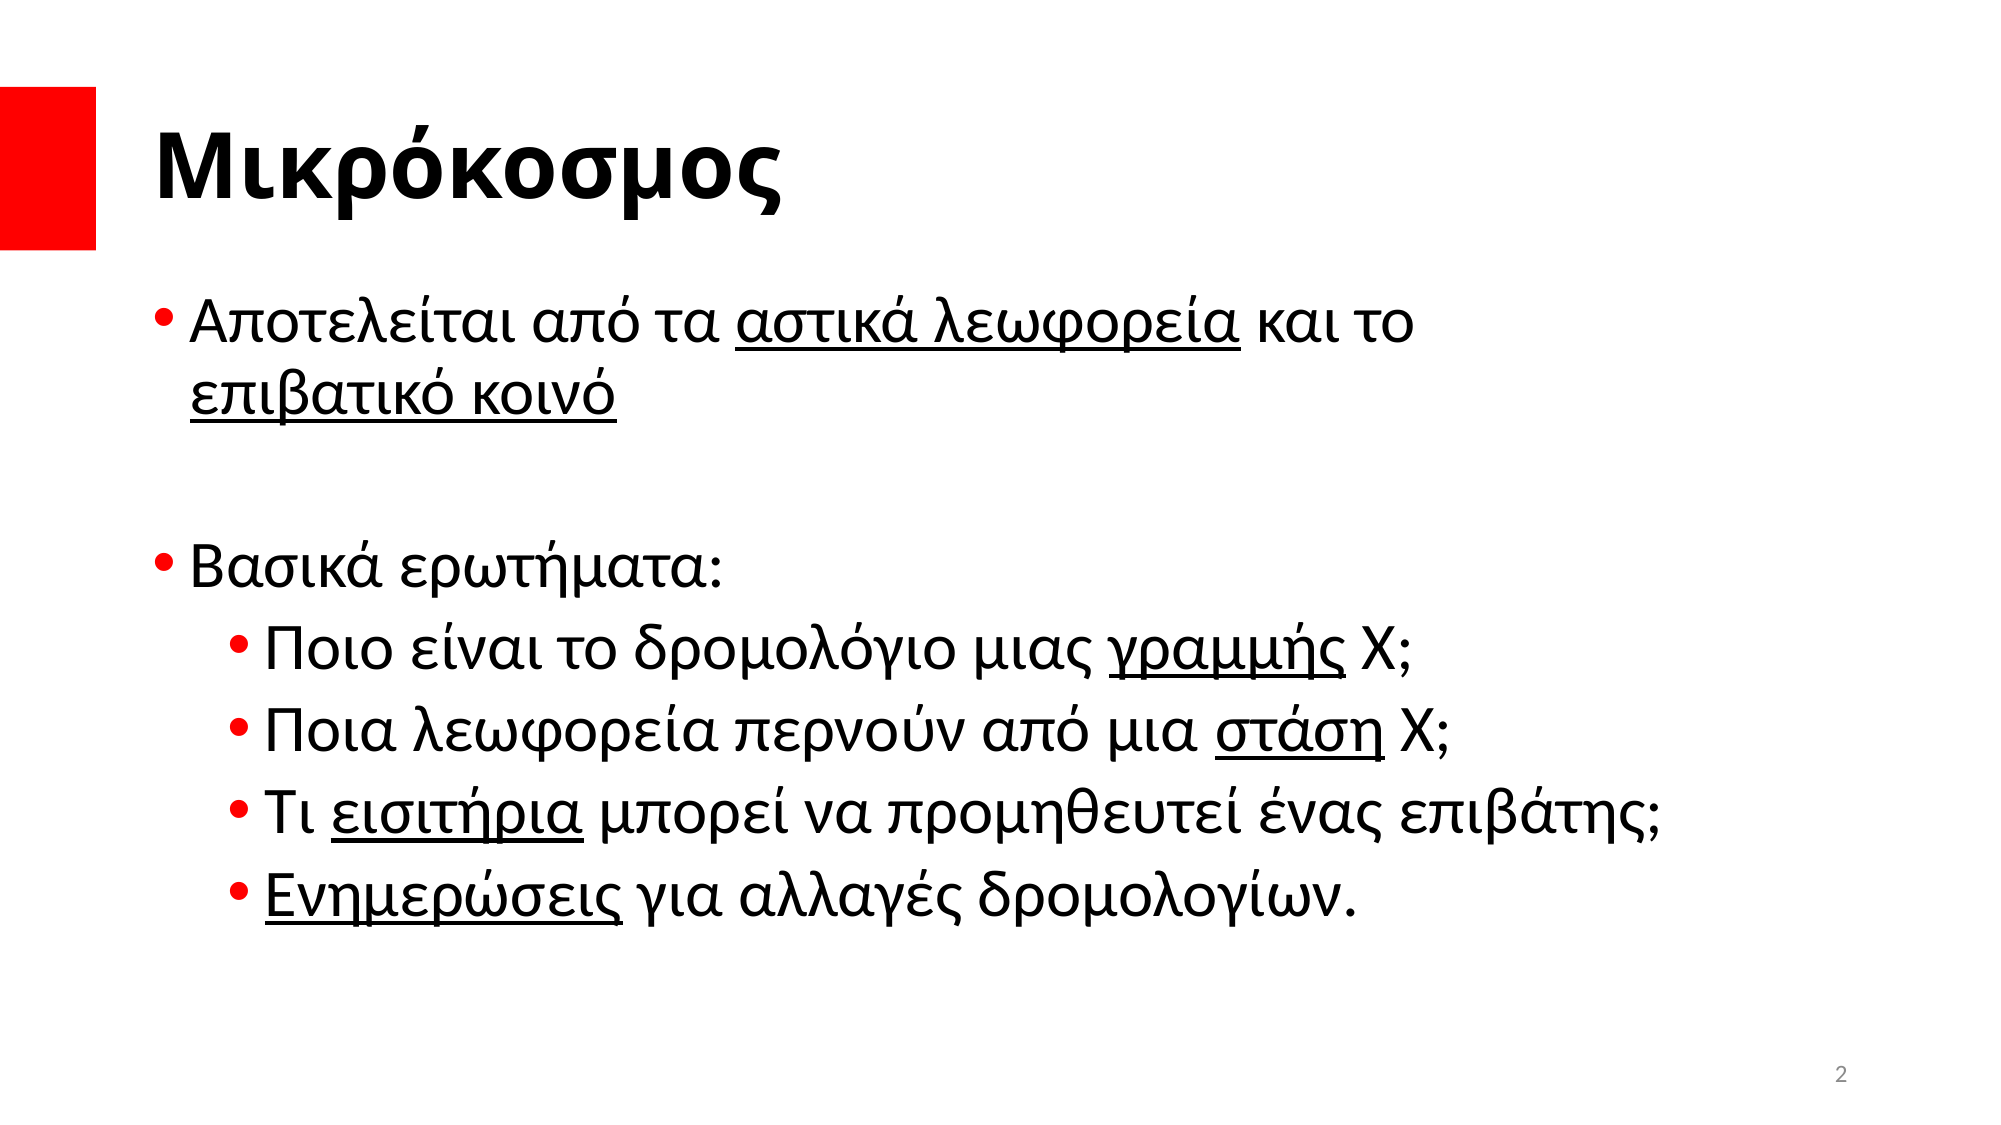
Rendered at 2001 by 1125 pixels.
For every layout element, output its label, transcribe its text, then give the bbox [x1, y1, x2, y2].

list Αποτελείται από τα αστικά λεωφορεία και το επιβατικό κοινό Βασικά ερωτήματα: Ποιο είναι το δρομολόγιο μιας γραμμής Χ; Ποια λεωφορεία περνούν από μια στάση Χ; Τι εισιτήρια μπορεί να προμηθευτεί ένας επιβάτης; Ενημερώσεις για αλλαγές δρομολογίων. [137, 277, 1699, 1040]
slide_number <number> [1412, 1042, 1863, 1103]
text_box [0, 86, 96, 251]
title Μικρόκοσμος [137, 59, 1863, 278]
